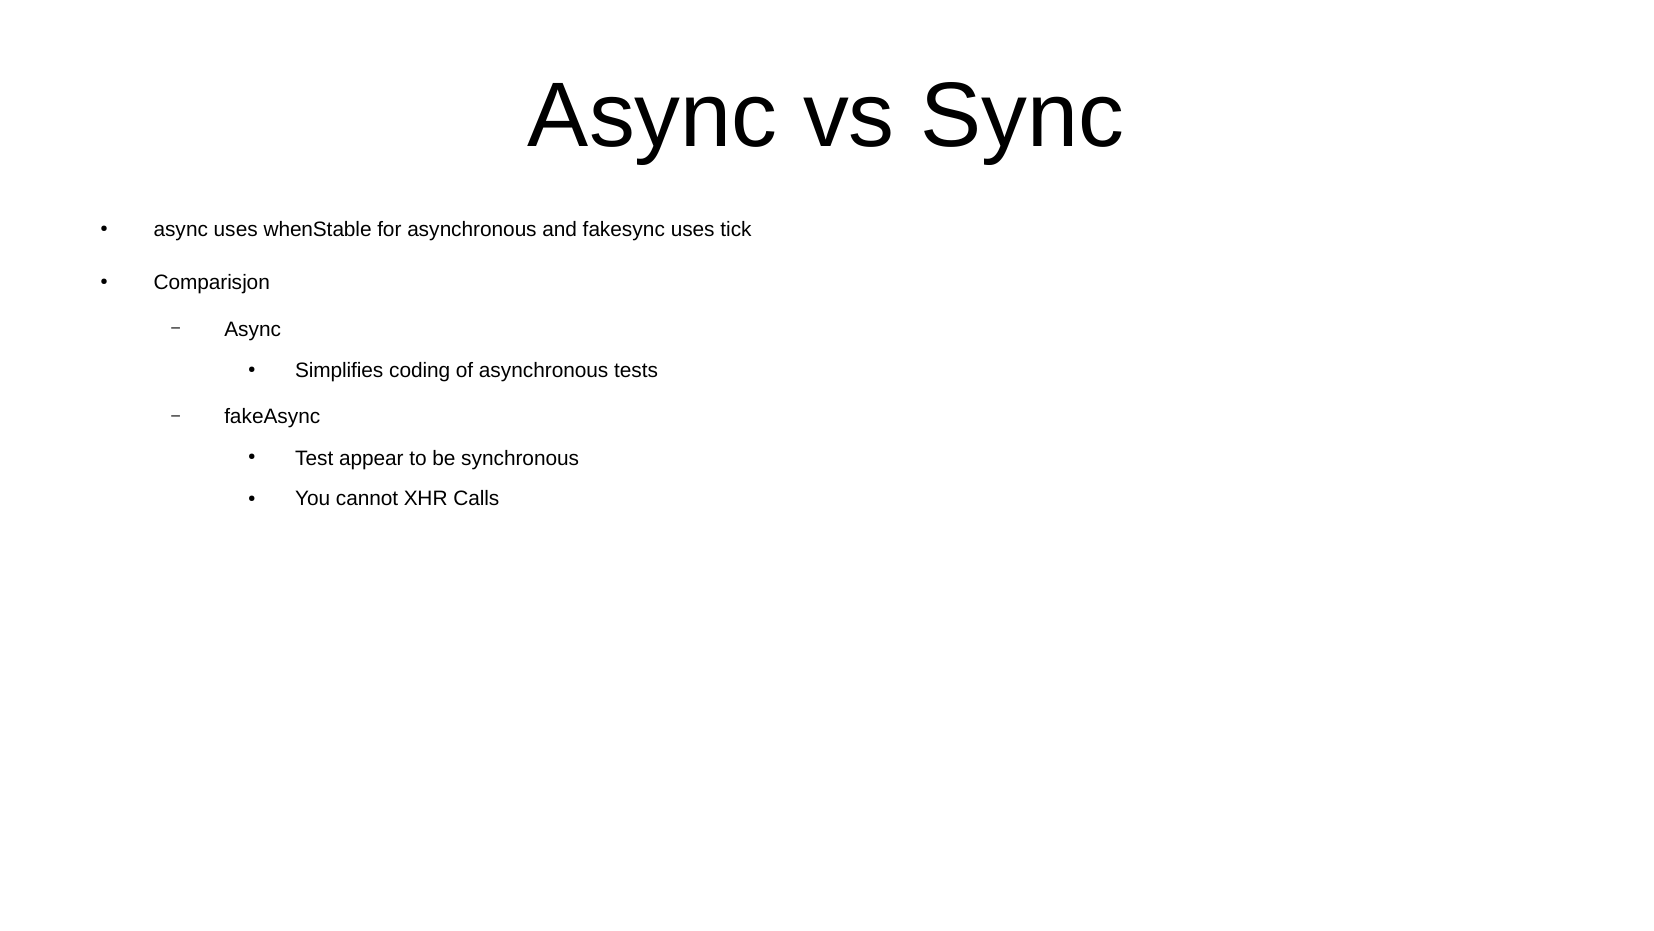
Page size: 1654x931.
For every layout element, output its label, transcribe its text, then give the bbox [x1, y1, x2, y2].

list async uses whenStable for asynchronous and fakesync uses tick Comparisjon Async Simplifies coding of asynchronous tests fakeAsync Test appear to be synchronous You cannot XHR Calls [82, 217, 1571, 758]
title Async vs Sync [82, 37, 1571, 193]
